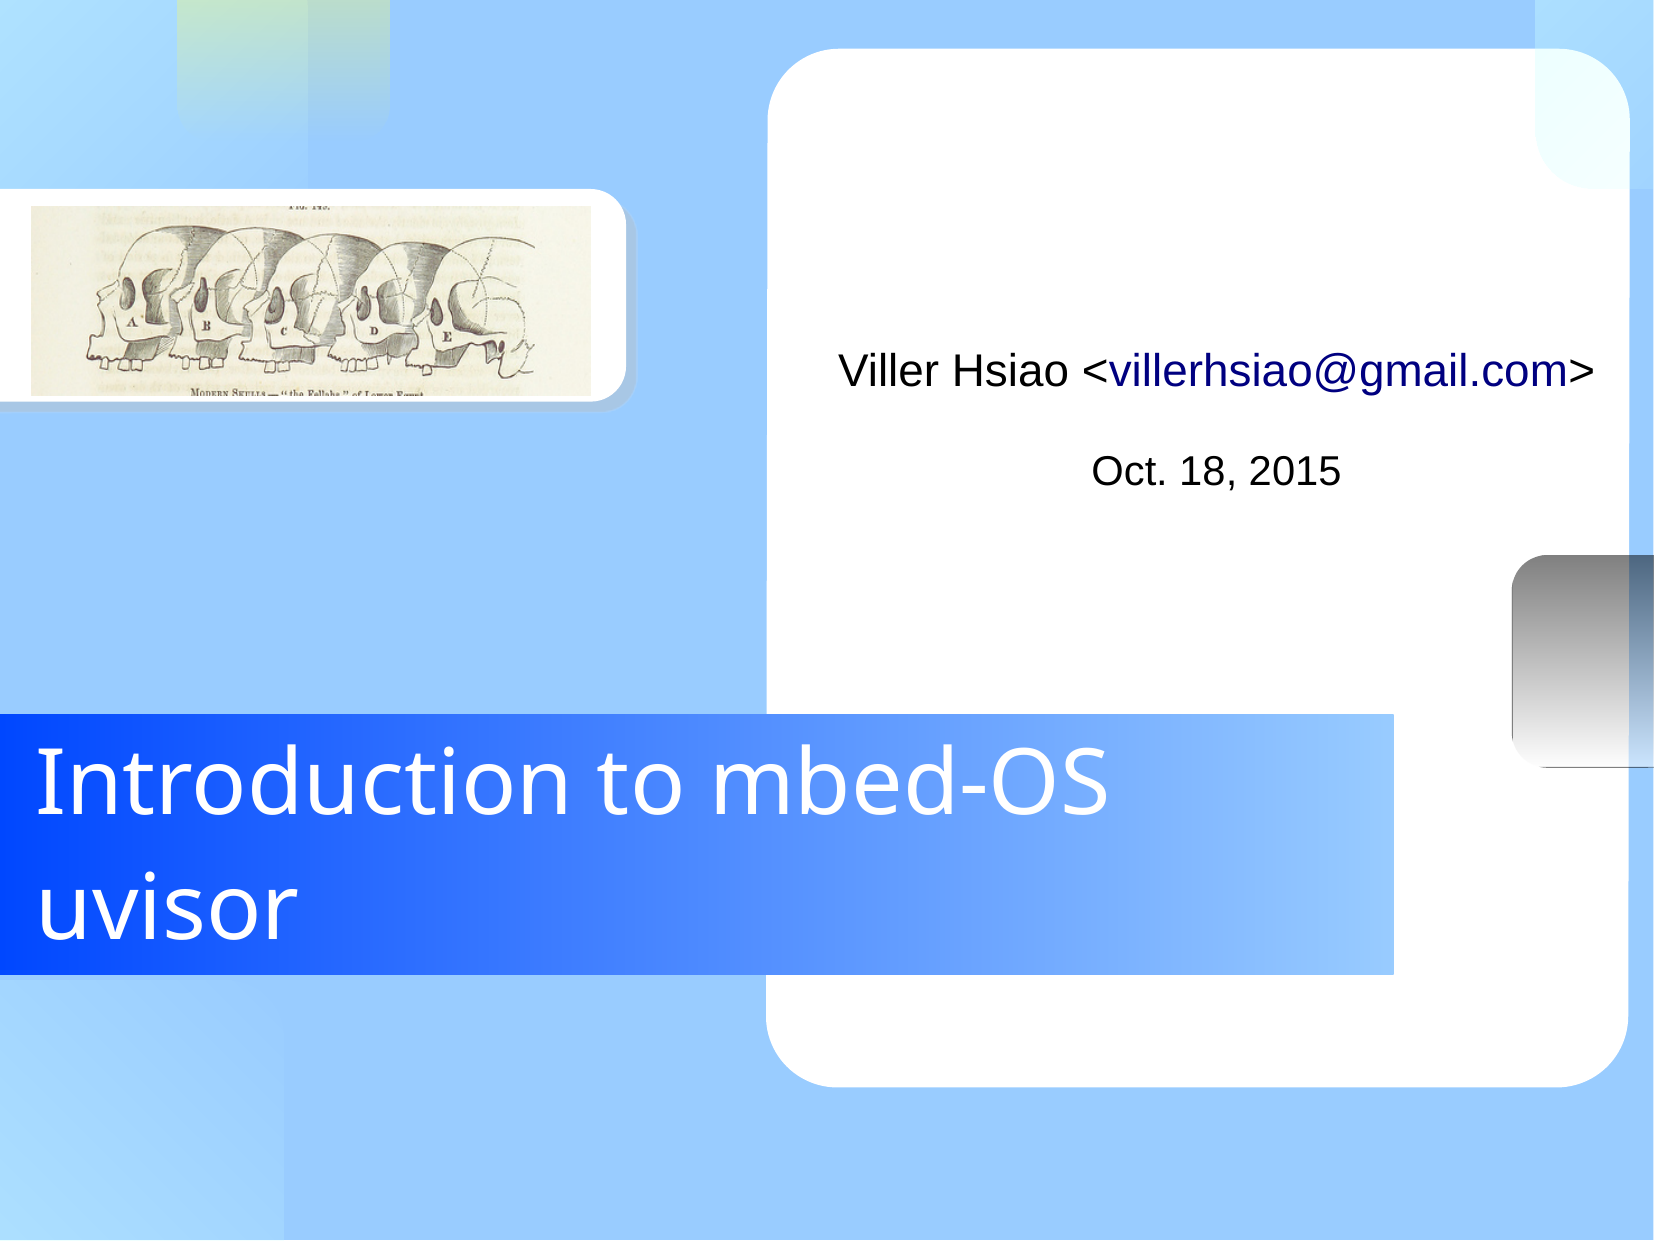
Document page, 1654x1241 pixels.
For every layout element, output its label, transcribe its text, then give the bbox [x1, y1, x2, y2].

picture [31, 206, 591, 396]
subtitle Viller Hsiao <villerhsiao@gmail.com> Oct. 18, 2015 [814, 344, 1619, 495]
title Introduction to mbed-OS uvisor [35, 734, 1366, 949]
